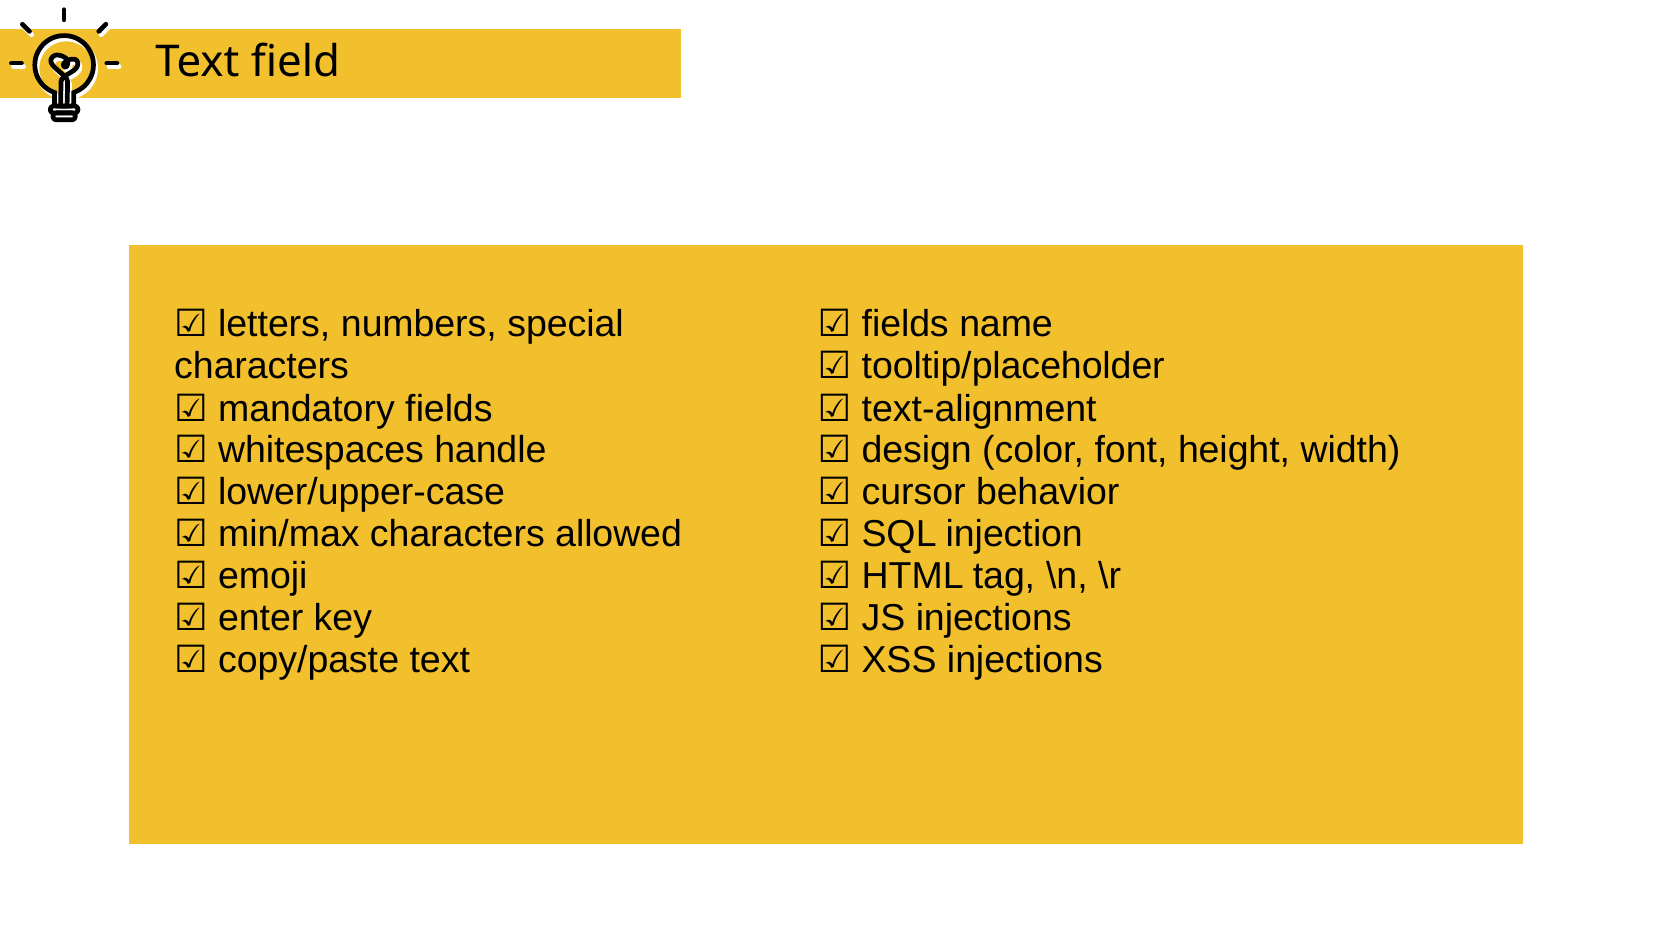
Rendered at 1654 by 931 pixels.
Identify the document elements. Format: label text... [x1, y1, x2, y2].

table_header ☑ fields name ☑ tooltip/placeholder ☑ text-alignment ☑ design (color, font, height, width) ☑ cursor behavior ☑ SQL injection ☑ HTML tag, \n, \r ☑ JS injections ☑ XSS injections [803, 295, 1447, 794]
title Text field [155, 29, 680, 89]
table_header ☑ letters, numbers, special characters ☑ mandatory fields ☑ whitespaces handle ☑ lower/upper-case ☑ min/max characters allowed ☑ emoji ☑ enter key ☑ copy/paste text [159, 295, 803, 794]
